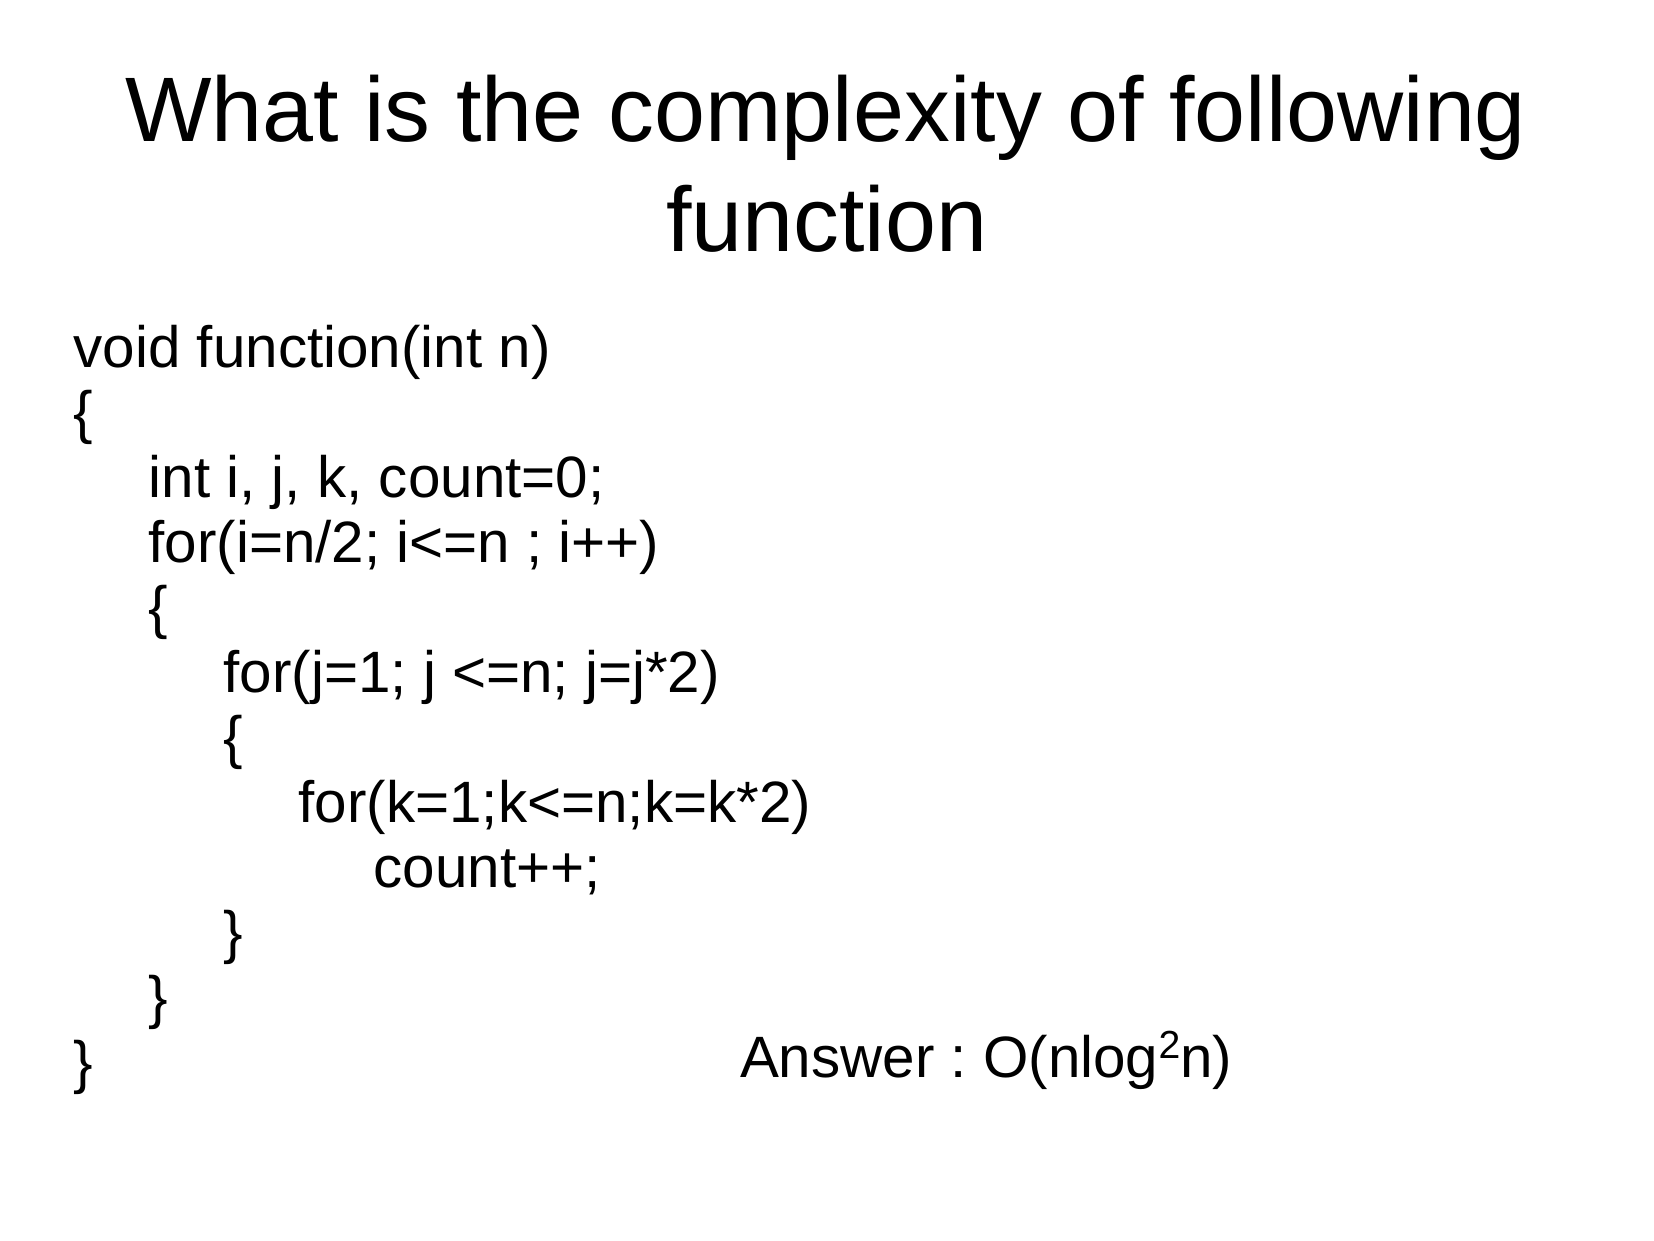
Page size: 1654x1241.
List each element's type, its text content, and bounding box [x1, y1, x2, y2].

text_box void function(int n) { int i, j, k, count=0; for(i=n/2; i<=n ; i++) { for(j=1; j <=n; j=j*2) { for(k=1;k<=n;k=k*2) count++; } } } [59, 307, 1607, 1105]
text_box Answer : O(nlog2n) [484, 1015, 1489, 1096]
title What is the complexity of following function [82, 49, 1571, 257]
